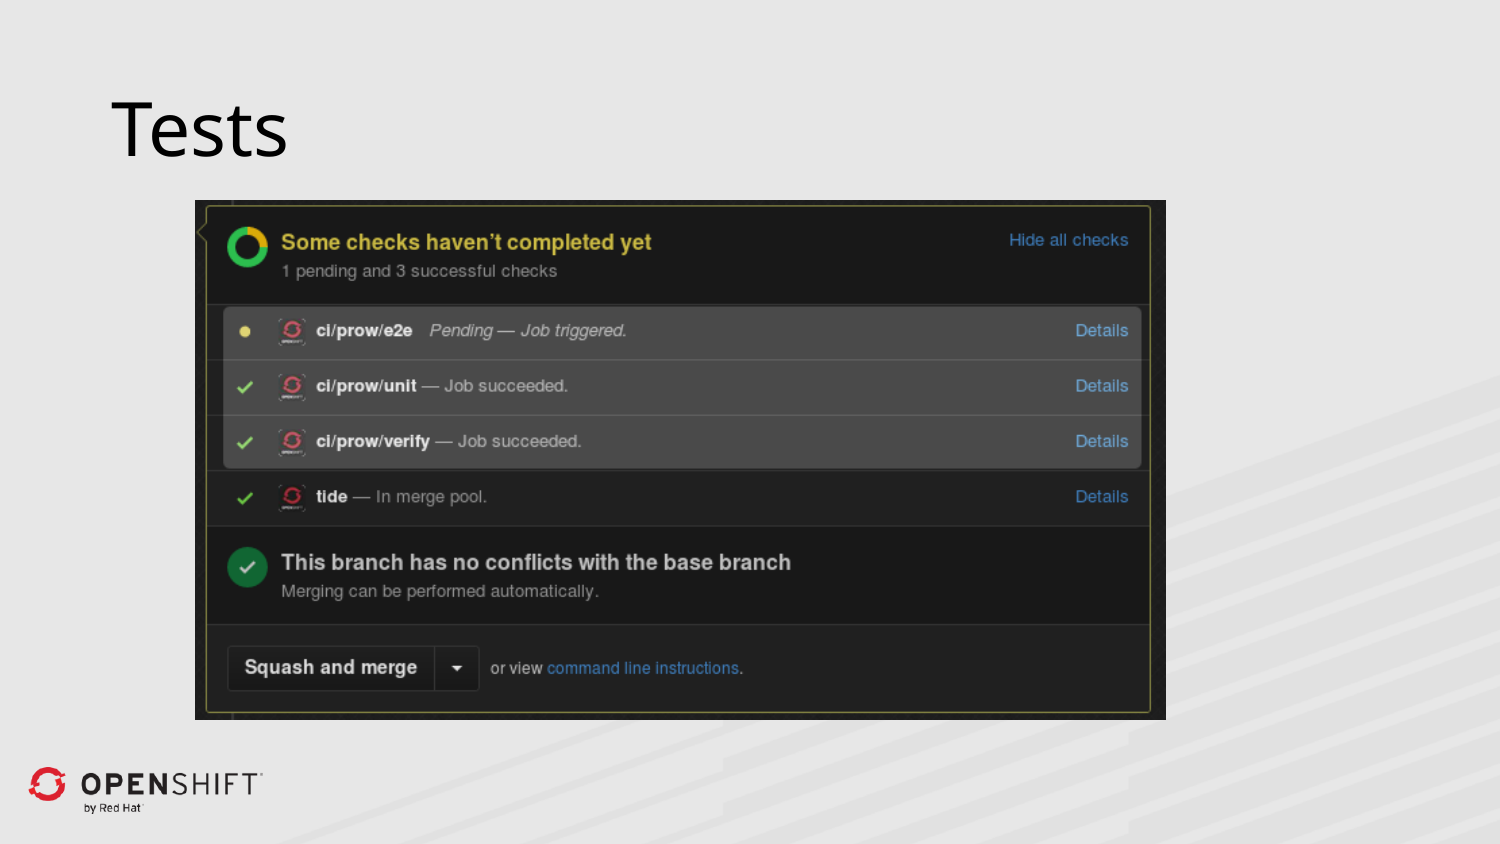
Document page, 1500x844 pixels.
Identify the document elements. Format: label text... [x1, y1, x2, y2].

title Tests [96, 56, 1404, 197]
picture [0, 0, 1500, 844]
